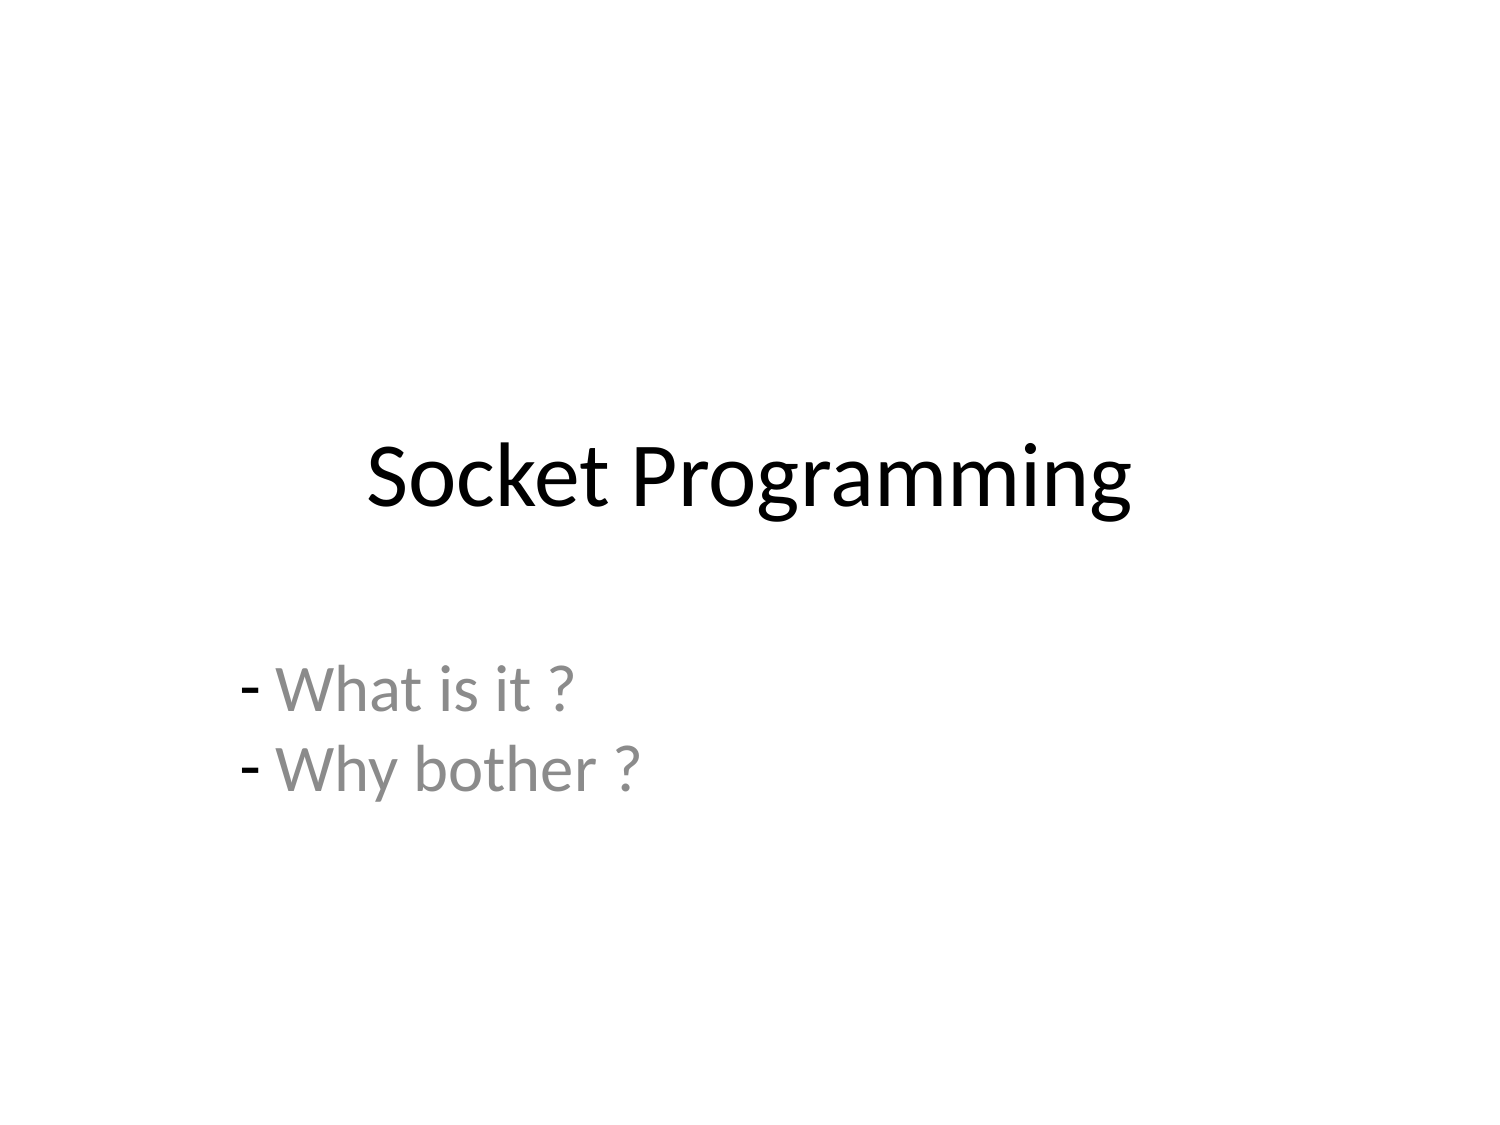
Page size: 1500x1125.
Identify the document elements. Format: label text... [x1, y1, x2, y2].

text_box Socket Programming [112, 349, 1388, 591]
text_box What is it ? Why bother ? [225, 637, 1275, 925]
